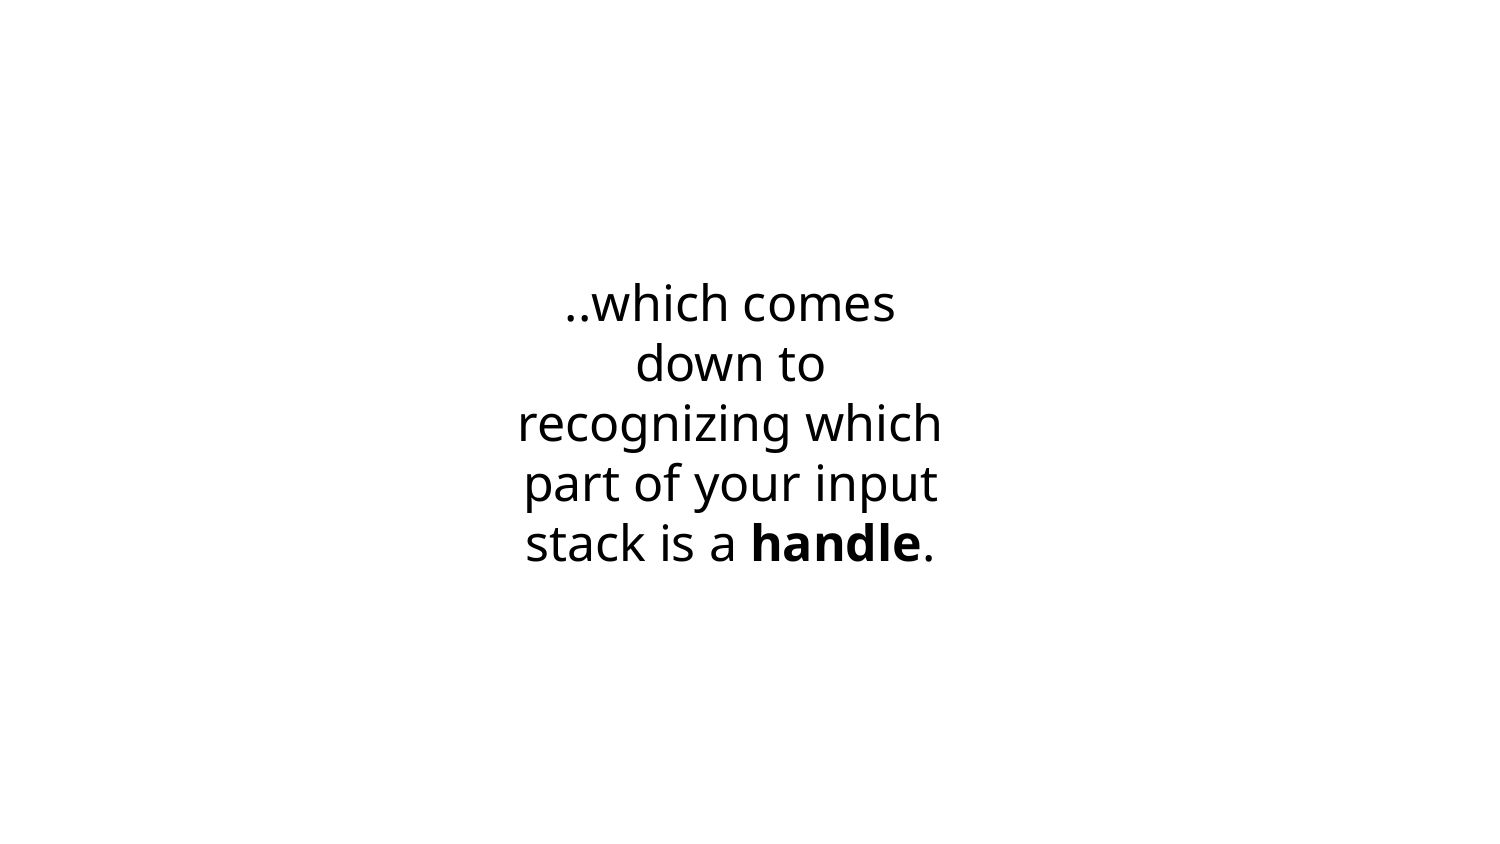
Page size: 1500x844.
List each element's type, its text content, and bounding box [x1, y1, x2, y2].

text_box ..which comes down to recognizing which part of your input stack is a handle. [484, 0, 977, 844]
